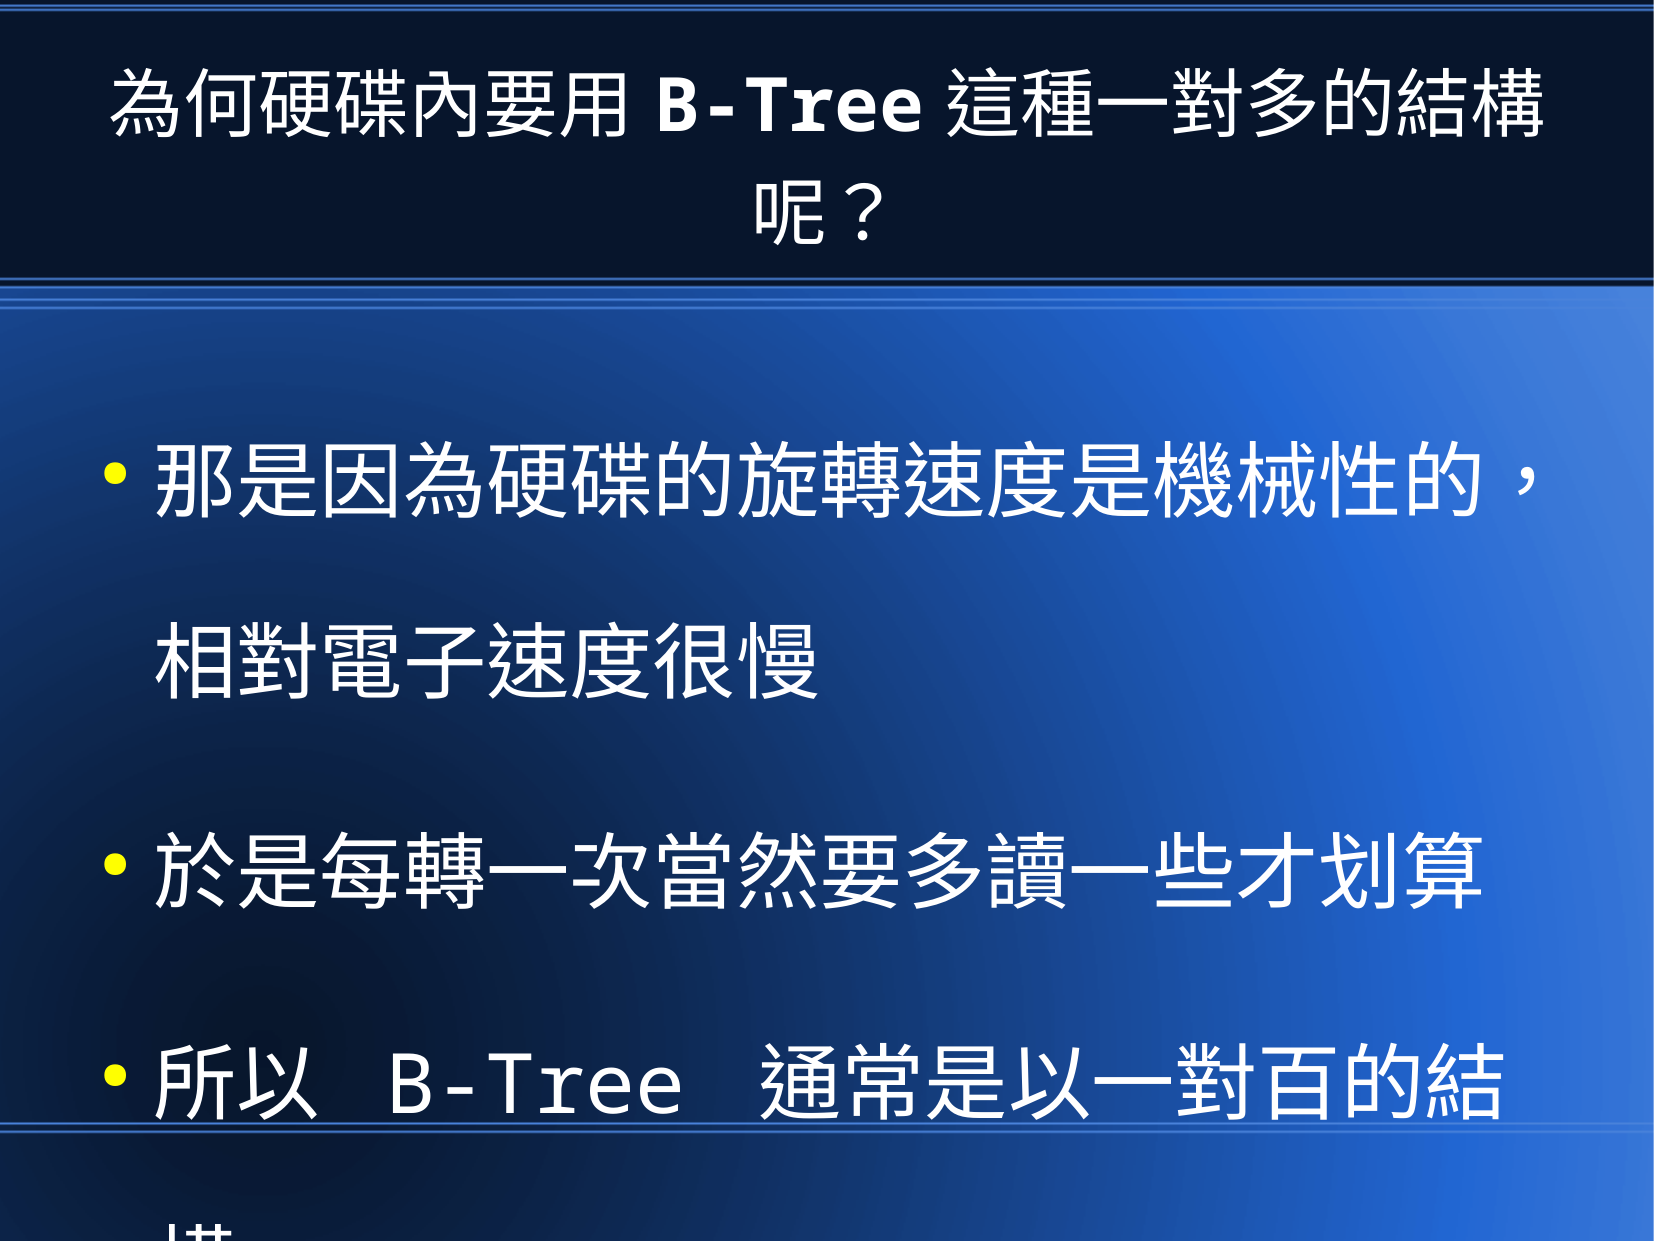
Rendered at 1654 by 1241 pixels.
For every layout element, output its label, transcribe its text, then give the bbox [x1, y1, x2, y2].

title 為何硬碟內要用B-Tree這種一對多的結構呢？ [35, 49, 1619, 257]
list 那是因為硬碟的旋轉速度是機械性的，相對電子速度很慢 於是每轉一次當然要多讀一些才划算 所以 B-Tree 通常是以一對百的結構 就像《葉問》以一擋百那樣。 [82, 355, 1571, 1241]
picture [0, 0, 1654, 1241]
